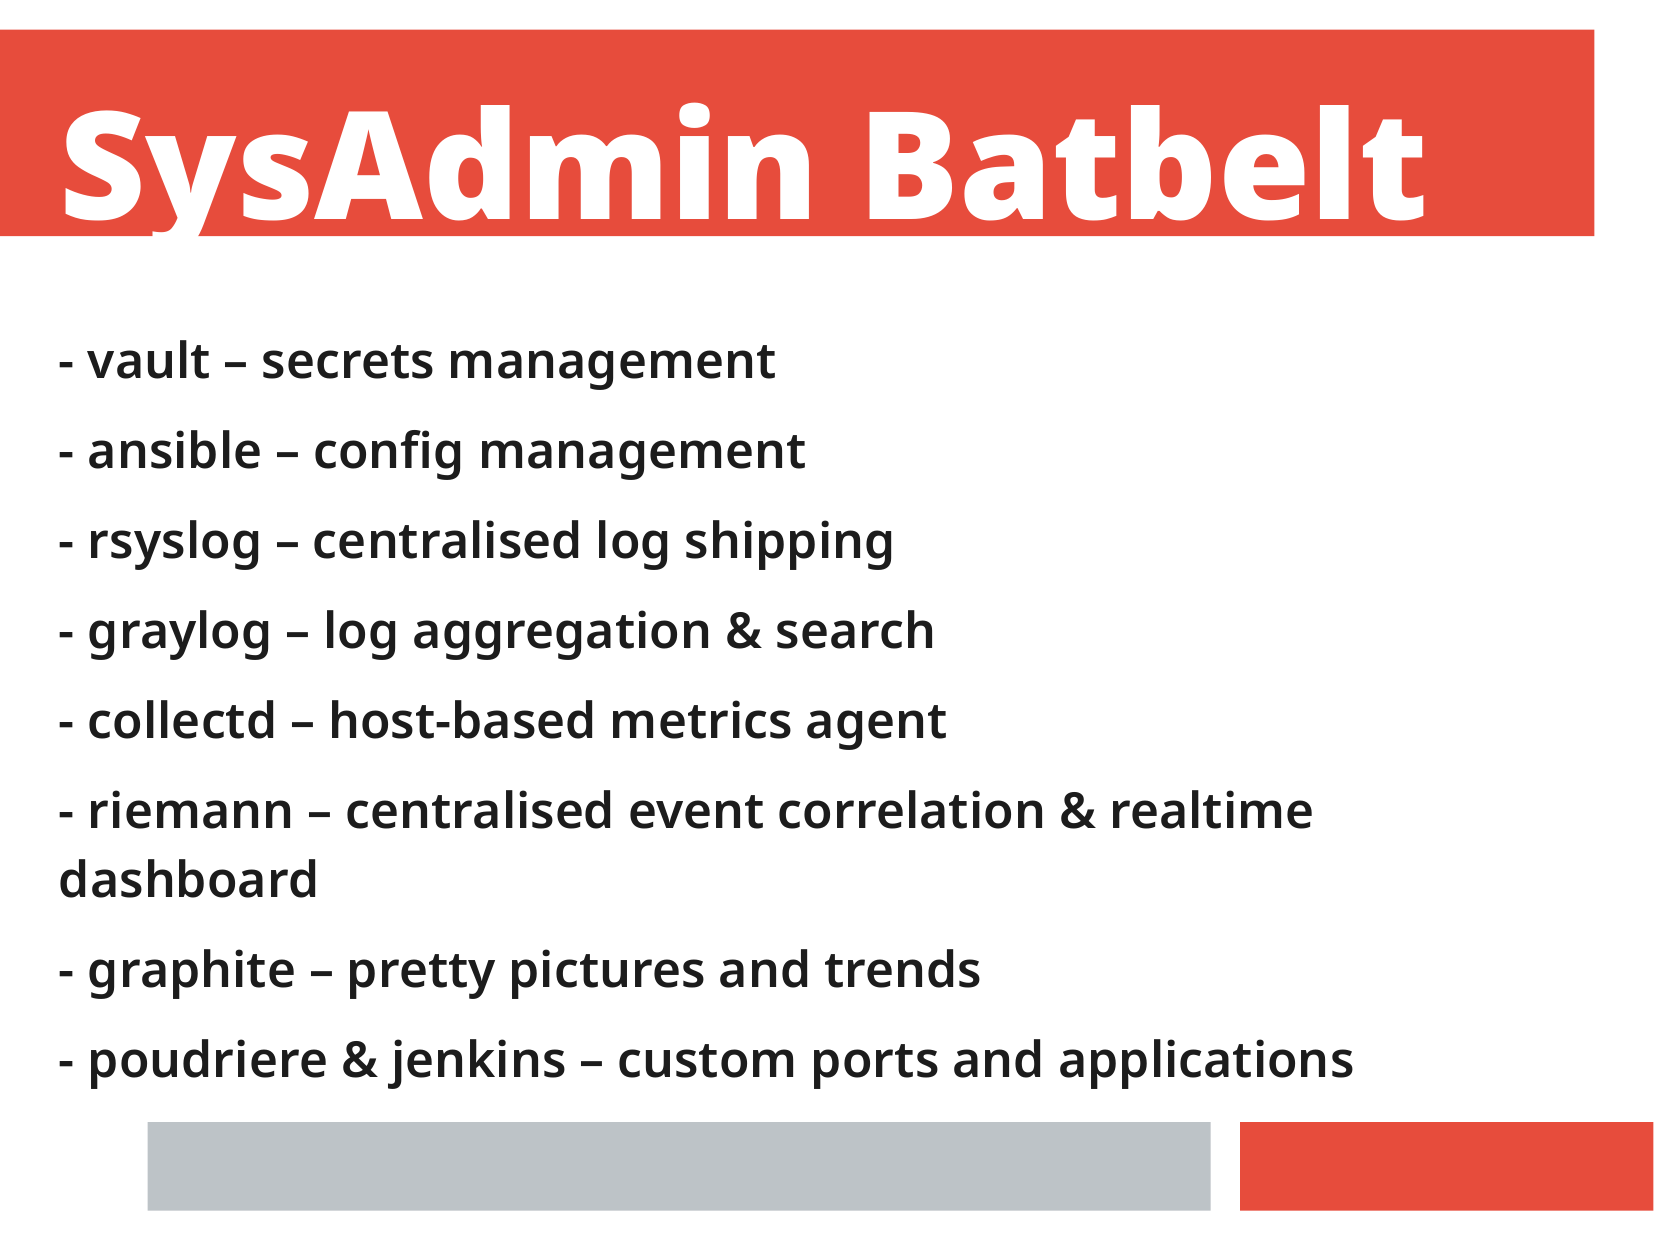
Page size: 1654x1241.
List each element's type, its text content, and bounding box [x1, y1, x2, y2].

list - vault – secrets management - ansible – config management - rsyslog – centralised log shipping - graylog – log aggregation & search - collectd – host-based metrics agent - riemann – centralised event correlation & realtime dashboard - graphite – pretty pictures and trends - poudriere & jenkins – custom ports and applications [59, 324, 1565, 1093]
title SysAdmin Batbelt [59, 59, 1595, 207]
